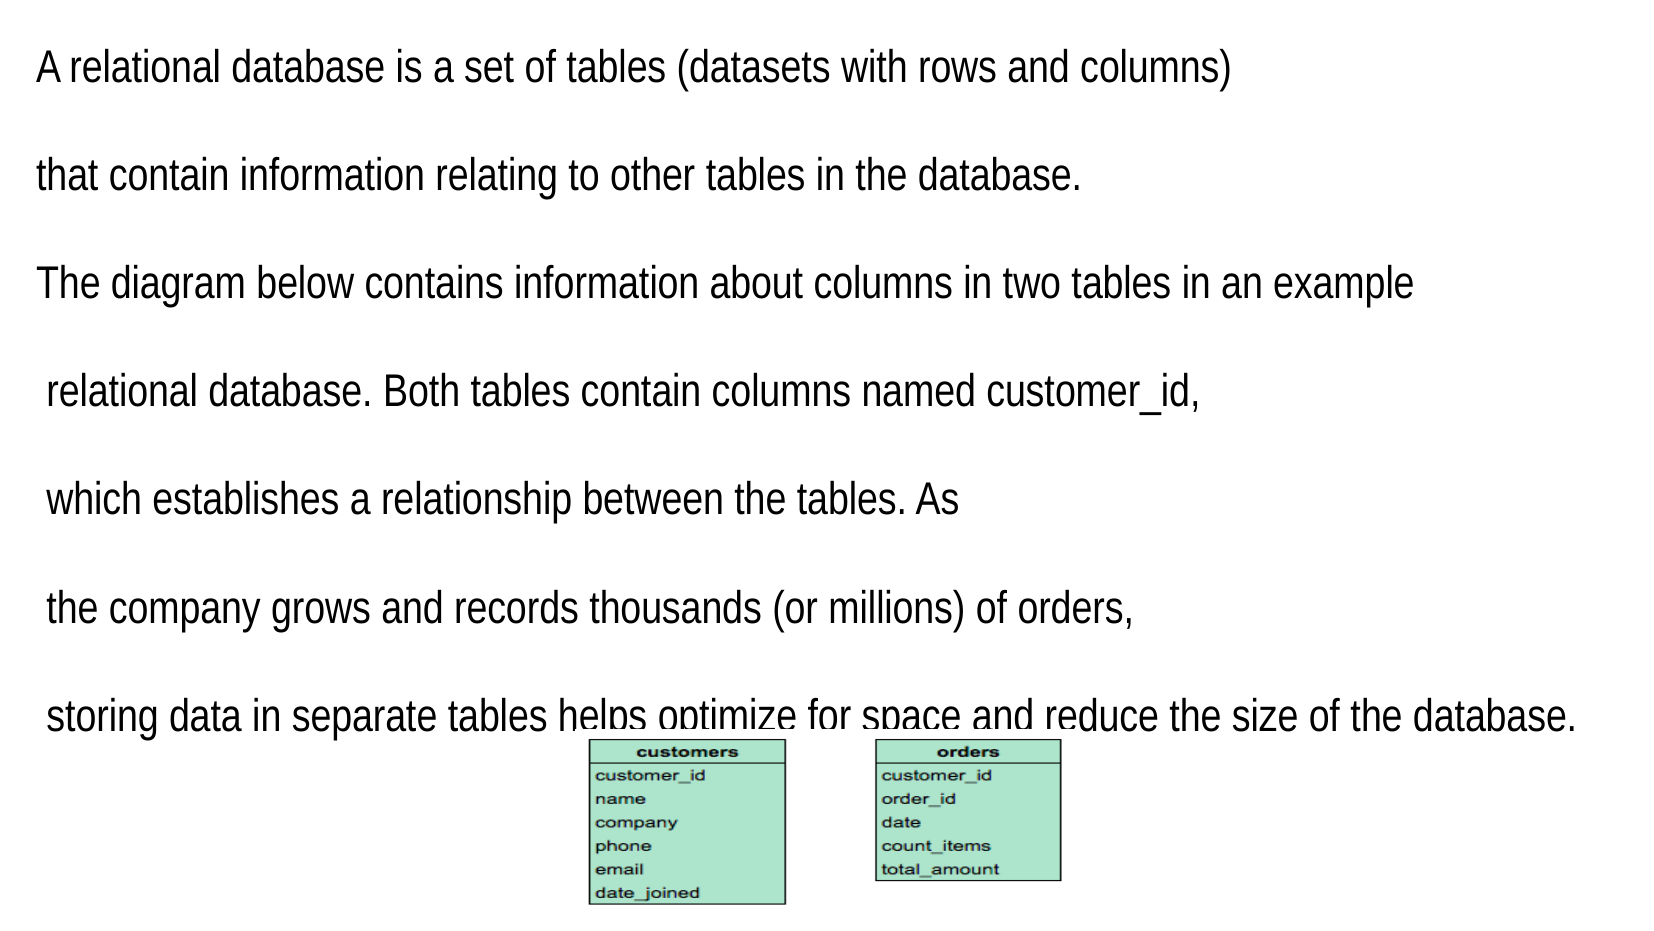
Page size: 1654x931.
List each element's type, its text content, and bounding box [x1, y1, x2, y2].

text_box A relational database is a set of tables (datasets with rows and columns) that contain information relating to other tables in the database. The diagram below contains information about columns in two tables in an example relational database. Both tables contain columns named customer_id, which establishes a relationship between the tables. As the company grows and records thousands (or millions) of orders, storing data in separate tables helps optimize for space and reduce the size of the database. [0, 13, 1654, 917]
picture [575, 729, 1079, 917]
